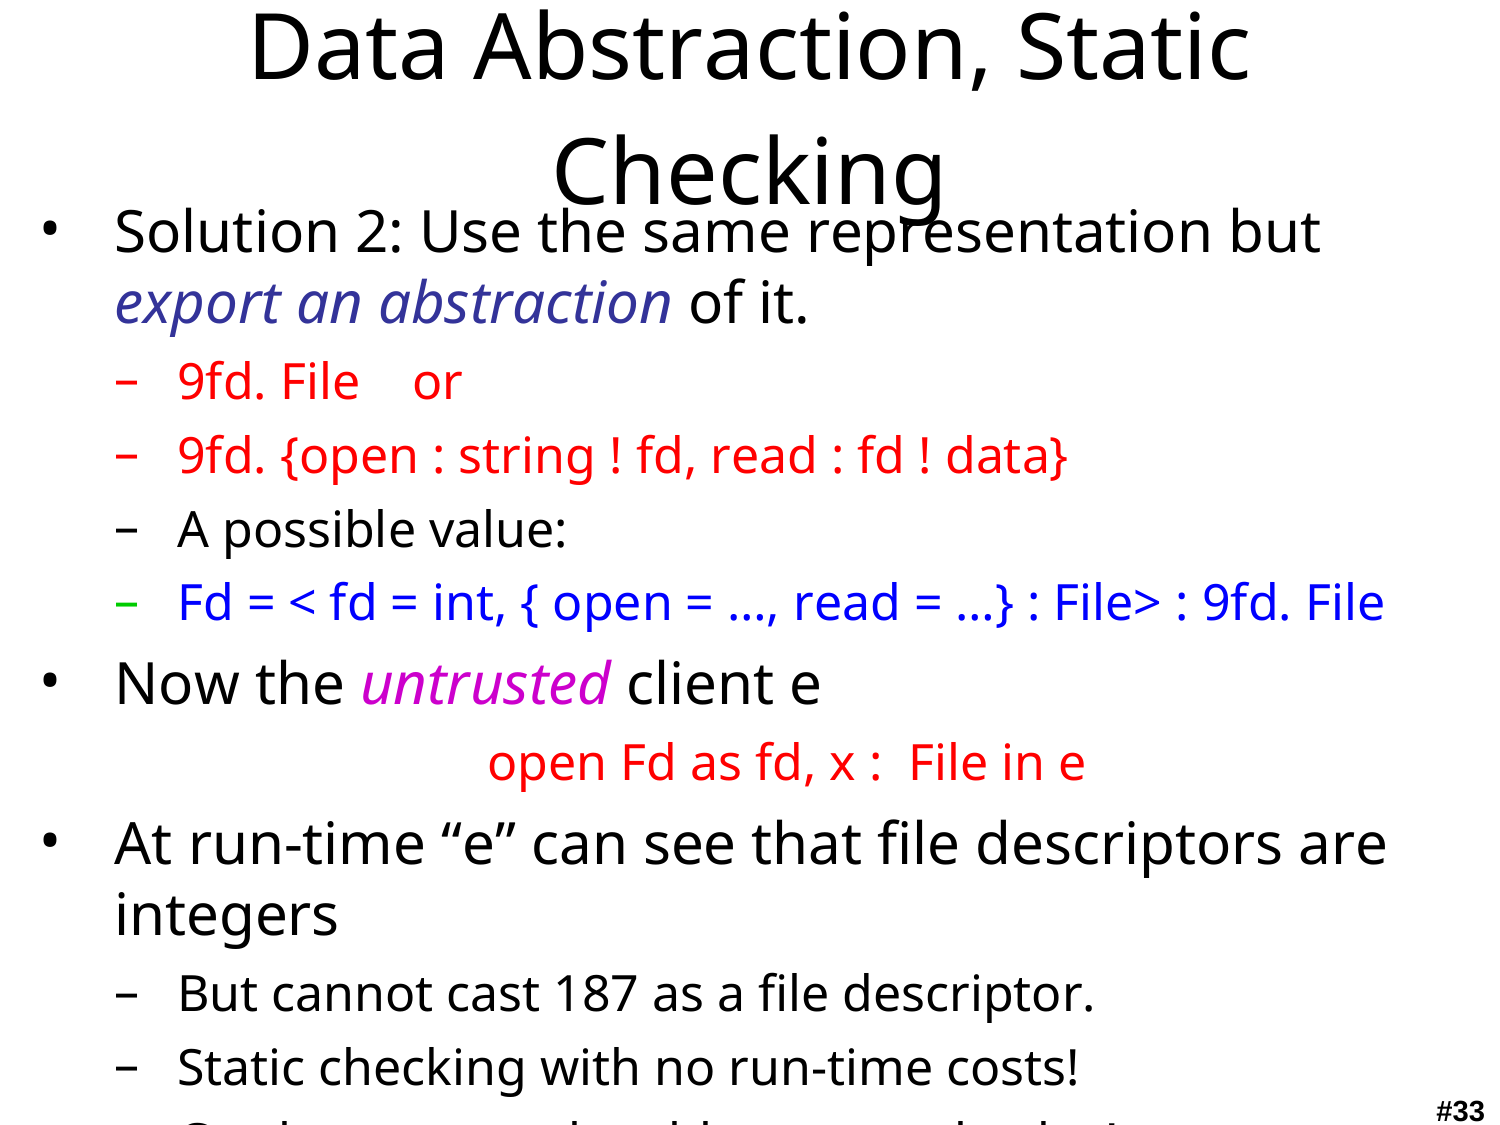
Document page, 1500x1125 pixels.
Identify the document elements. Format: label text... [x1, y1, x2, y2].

list Solution 2: Use the same representation but export an abstraction of it. 9fd. File or 9fd. {open : string ! fd, read : fd ! data} A possible value: Fd = < fd = int, { open = …, read = …} : File> : 9fd. File Now the untrusted client e open Fd as fd, x : File in e At run-time “e” can see that file descriptors are integers But cannot cast 187 as a file descriptor. Static checking with no run-time costs! Catch: you must be able to type check e! [24, 187, 1476, 1068]
title Data Abstraction, Static Checking [24, 12, 1476, 187]
